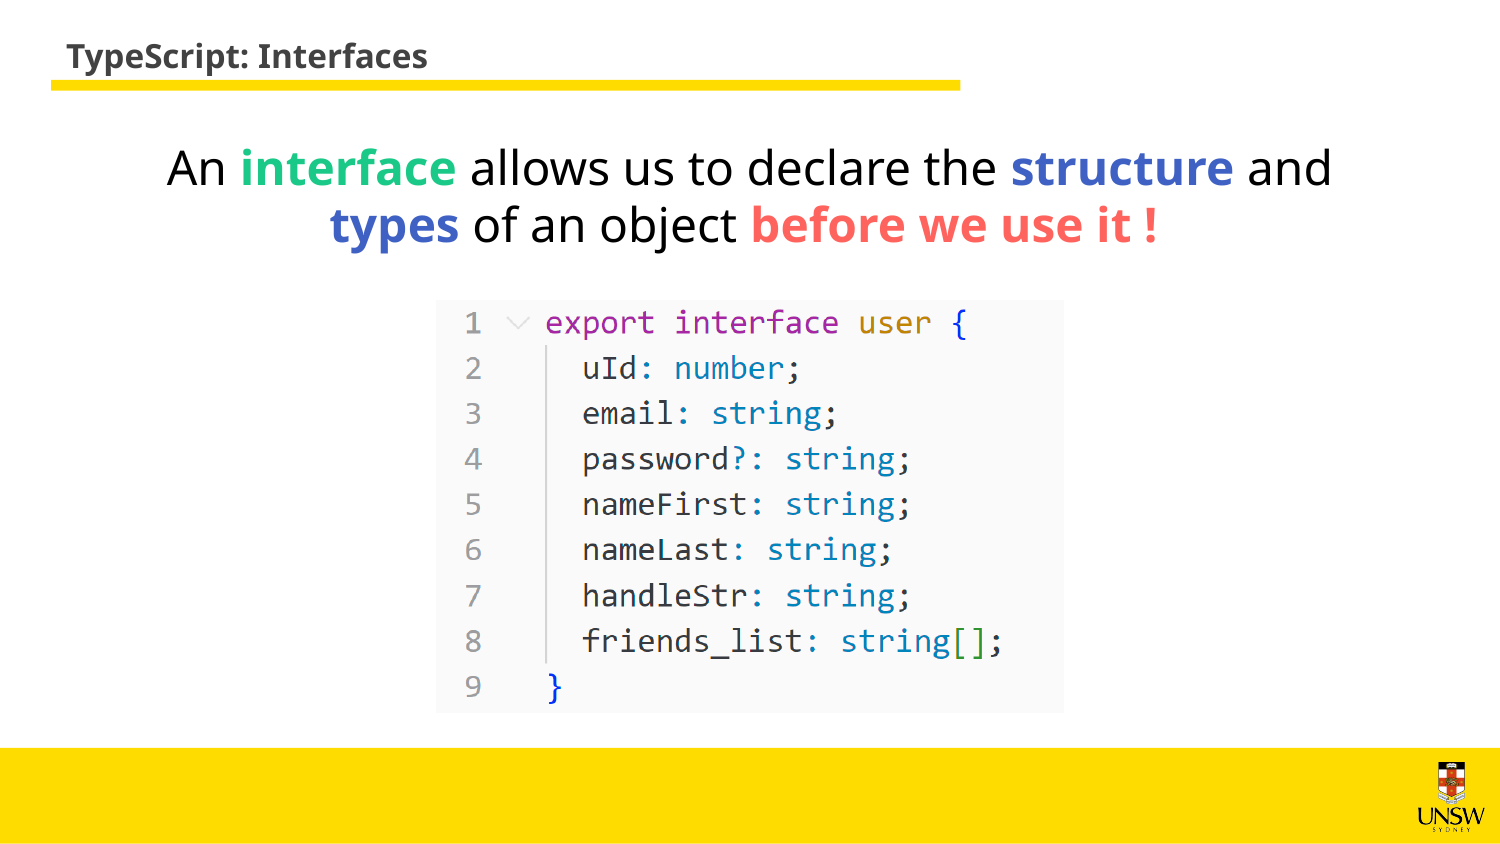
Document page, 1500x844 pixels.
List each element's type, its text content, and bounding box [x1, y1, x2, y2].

text_box [51, 79, 961, 91]
picture [1418, 762, 1485, 832]
text_box TypeScript: Interfaces [51, 20, 1449, 91]
picture [436, 300, 1064, 713]
text_box An interface allows us to declare the structure and types of an object before we use it ! [100, 122, 1400, 268]
